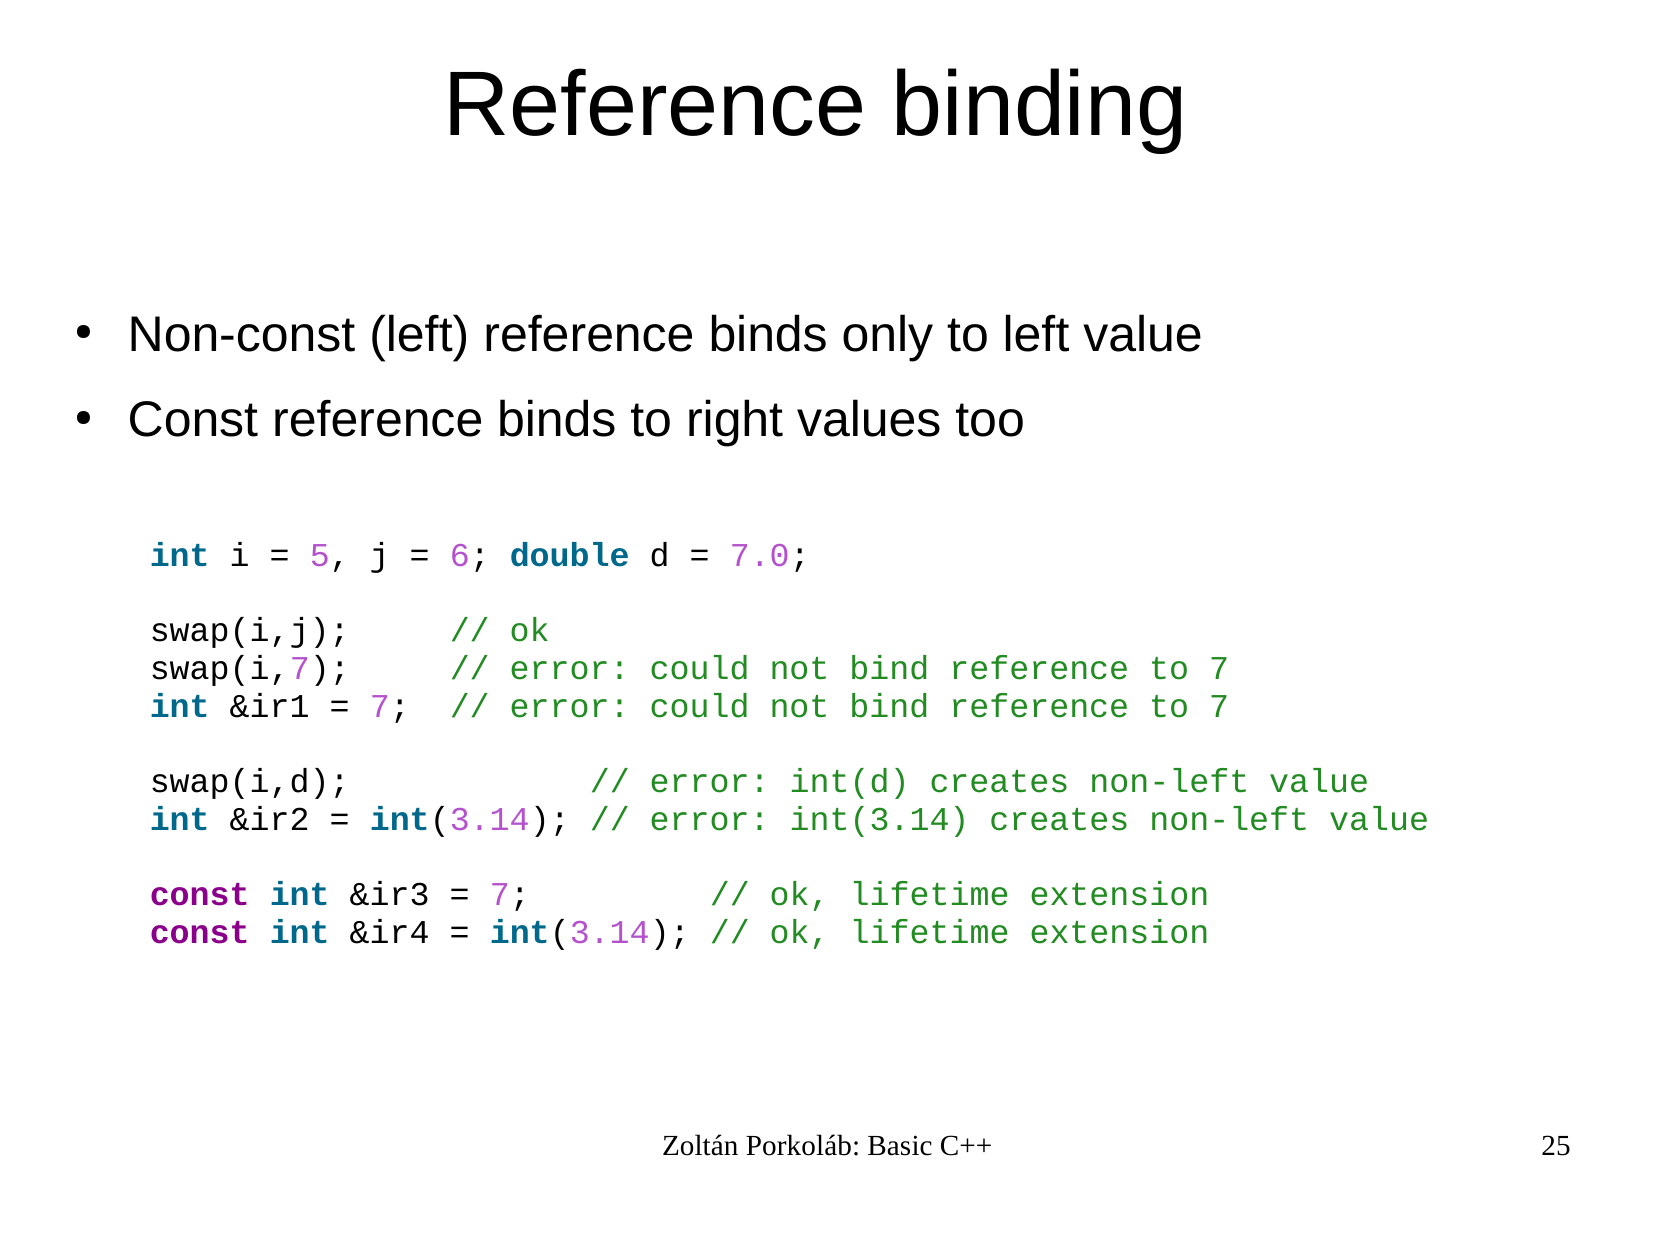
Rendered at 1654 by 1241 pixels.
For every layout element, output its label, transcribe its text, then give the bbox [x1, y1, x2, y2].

list Non-const (left) reference binds only to left value Const reference binds to right values too [56, 225, 1591, 496]
title Reference binding [71, 0, 1561, 208]
text_box int i = 5, j = 6; double d = 7.0; swap(i,j); // ok swap(i,7); // error: could not bind reference to 7 int &ir1 = 7; // error: could not bind reference to 7 swap(i,d); // error: int(d) creates non-left value int &ir2 = int(3.14); // error: int(3.14) creates non-left value const int &ir3 = 7; // ok, lifetime extension const int &ir4 = int(3.14); // ok, lifetime extension [135, 530, 1606, 1109]
